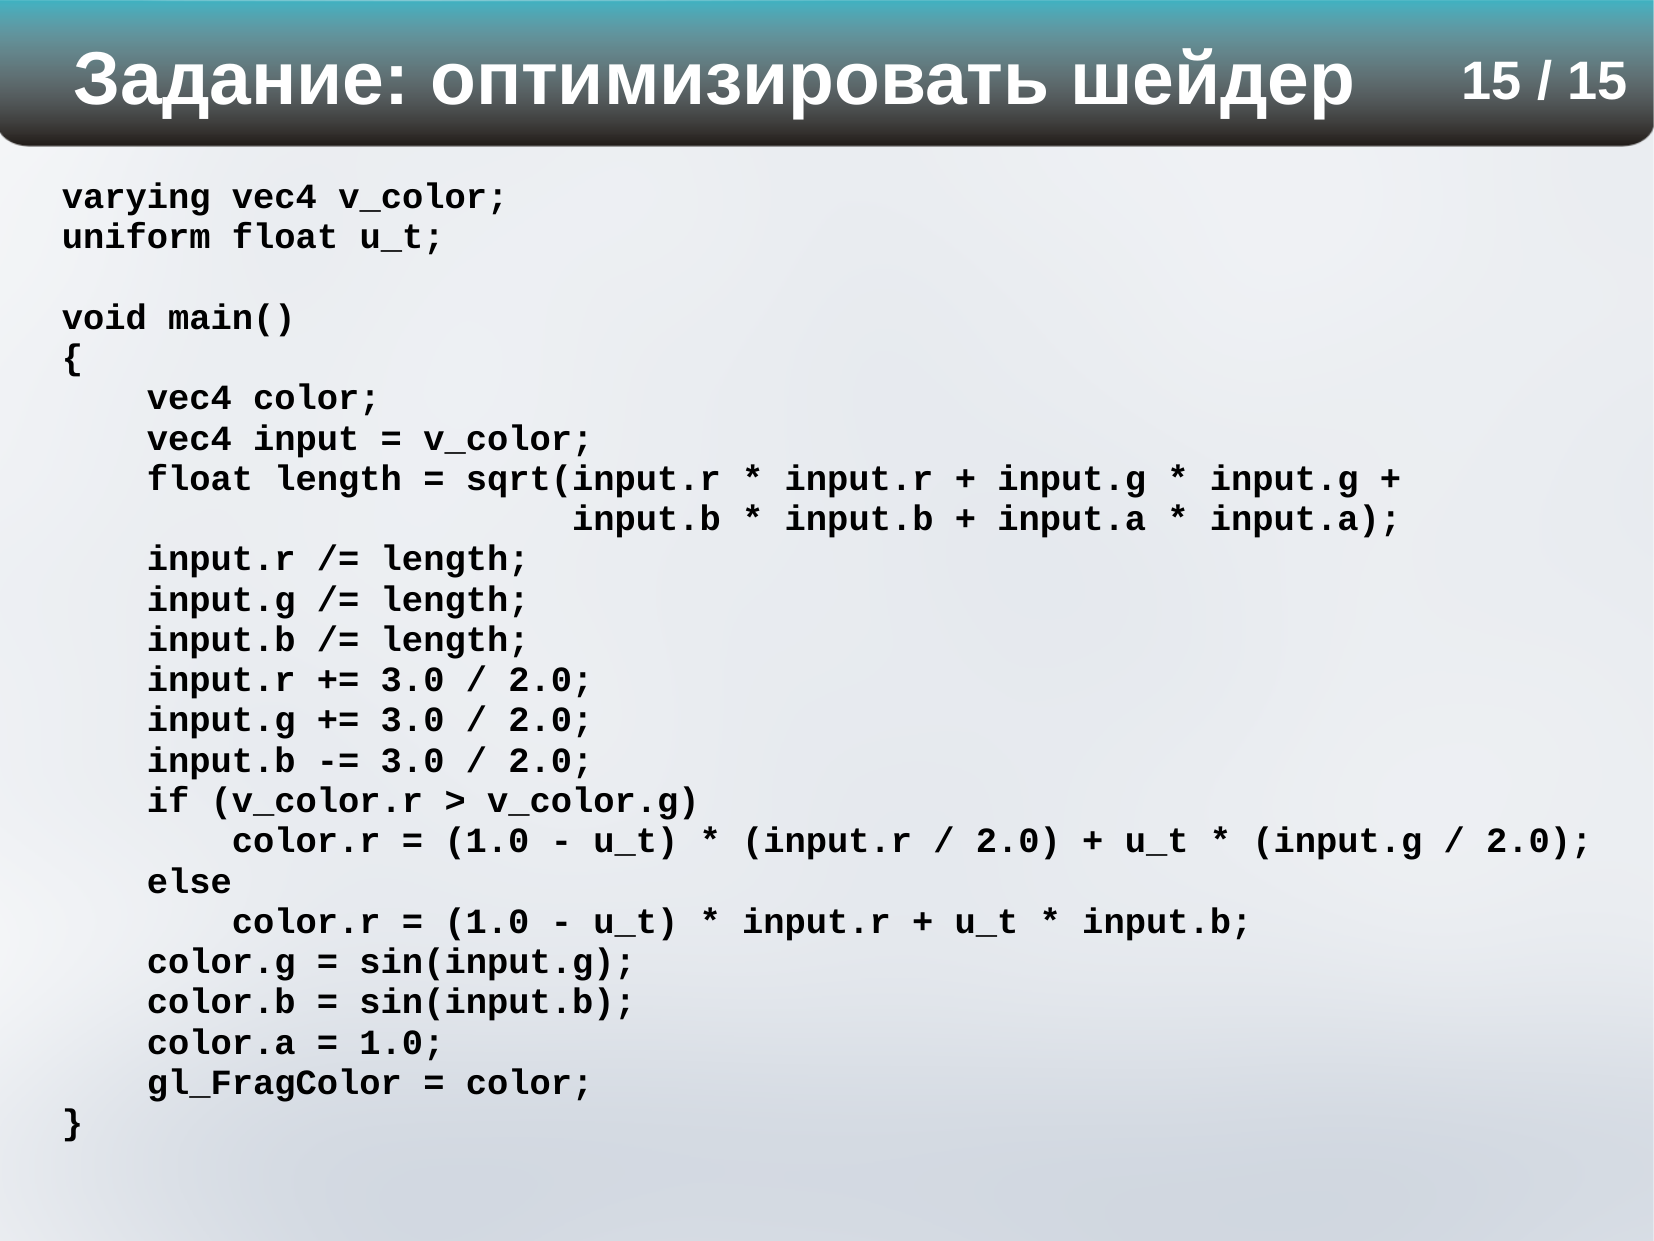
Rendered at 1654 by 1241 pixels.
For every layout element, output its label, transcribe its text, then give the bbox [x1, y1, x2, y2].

picture [0, 0, 1654, 1241]
text_box varying vec4 v_color; uniform float u_t; void main() { vec4 color; vec4 input = v_color; float length = sqrt(input.r * input.r + input.g * input.g + input.b * input.b + input.a * input.a); input.r /= length; input.g /= length; input.b /= length; input.r += 3.0 / 2.0; input.g += 3.0 / 2.0; input.b -= 3.0 / 2.0; if (v_color.r > v_color.g) color.r = (1.0 - u_t) * (input.r / 2.0) + u_t * (input.g / 2.0); else color.r = (1.0 - u_t) * input.r + u_t * input.b; color.g = sin(input.g); color.b = sin(input.b); color.a = 1.0; gl_FragColor = color; } [47, 171, 1630, 1153]
text_box 12 / 15 [1446, 42, 1654, 179]
text_box Задание: оптимизировать шейдер [59, 29, 1418, 129]
